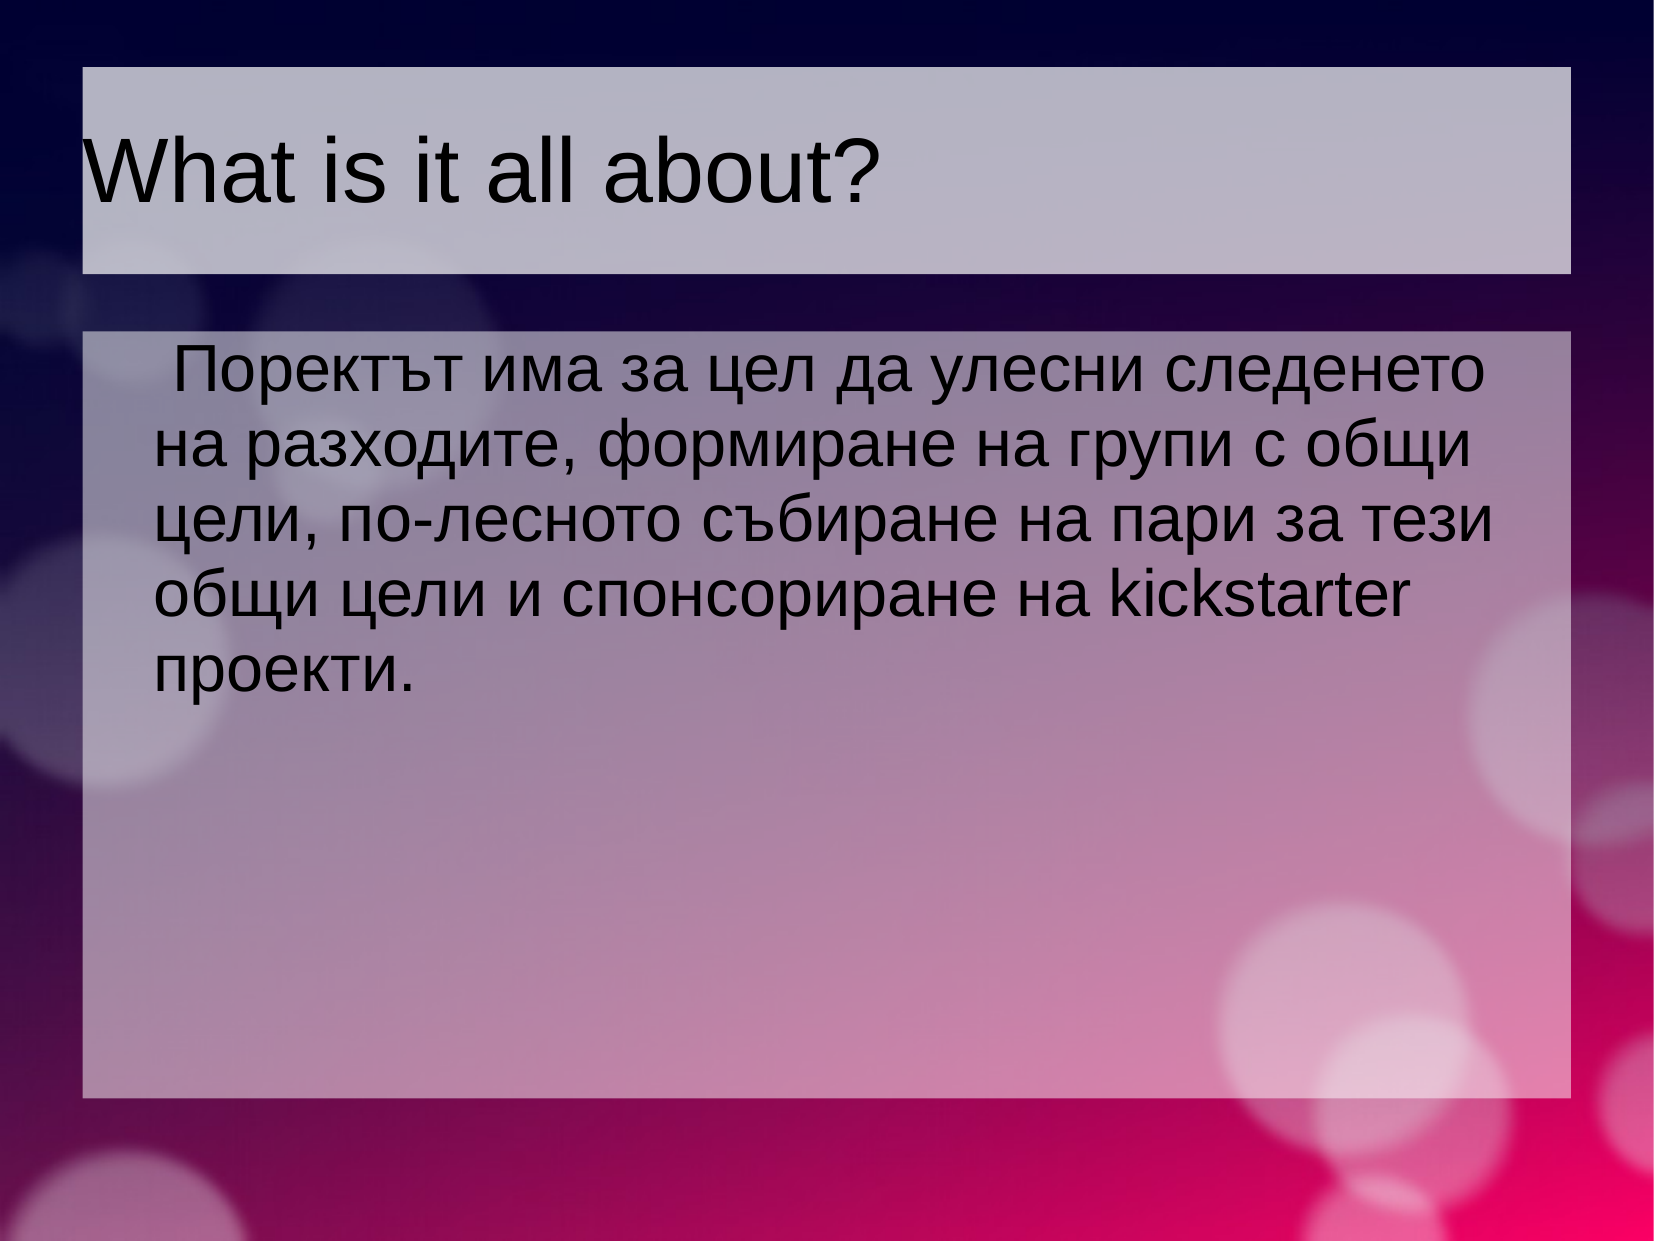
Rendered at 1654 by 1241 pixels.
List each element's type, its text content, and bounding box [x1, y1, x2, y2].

list Поректът има за цел да улесни следенето на разходите, формиране на групи с общи цели, по-лесното събиране на пари за тези общи цели и спонсориране на kickstarter проекти. [82, 331, 1571, 1099]
picture [0, 0, 1654, 1241]
title What is it all about? [82, 67, 1571, 275]
